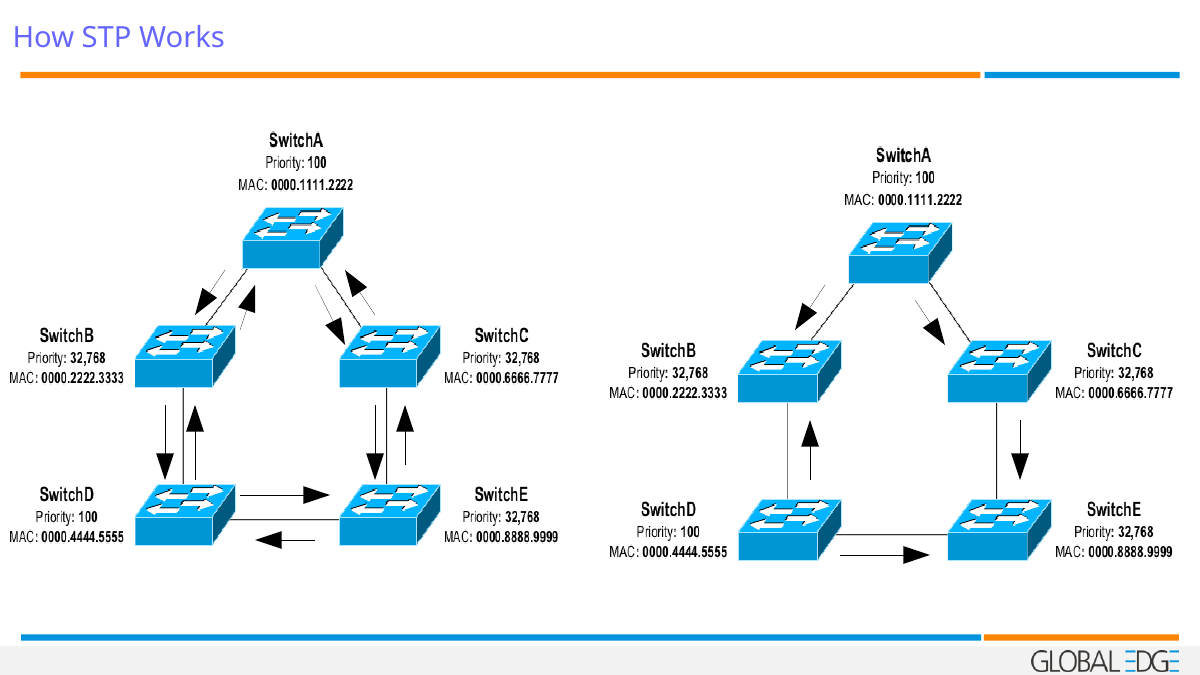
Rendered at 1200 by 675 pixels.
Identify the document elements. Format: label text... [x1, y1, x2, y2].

chart [0, 620, 861, 675]
picture [0, 119, 586, 571]
title How STP Works [12, 9, 1088, 63]
picture [1031, 650, 1179, 672]
picture [600, 134, 1200, 586]
